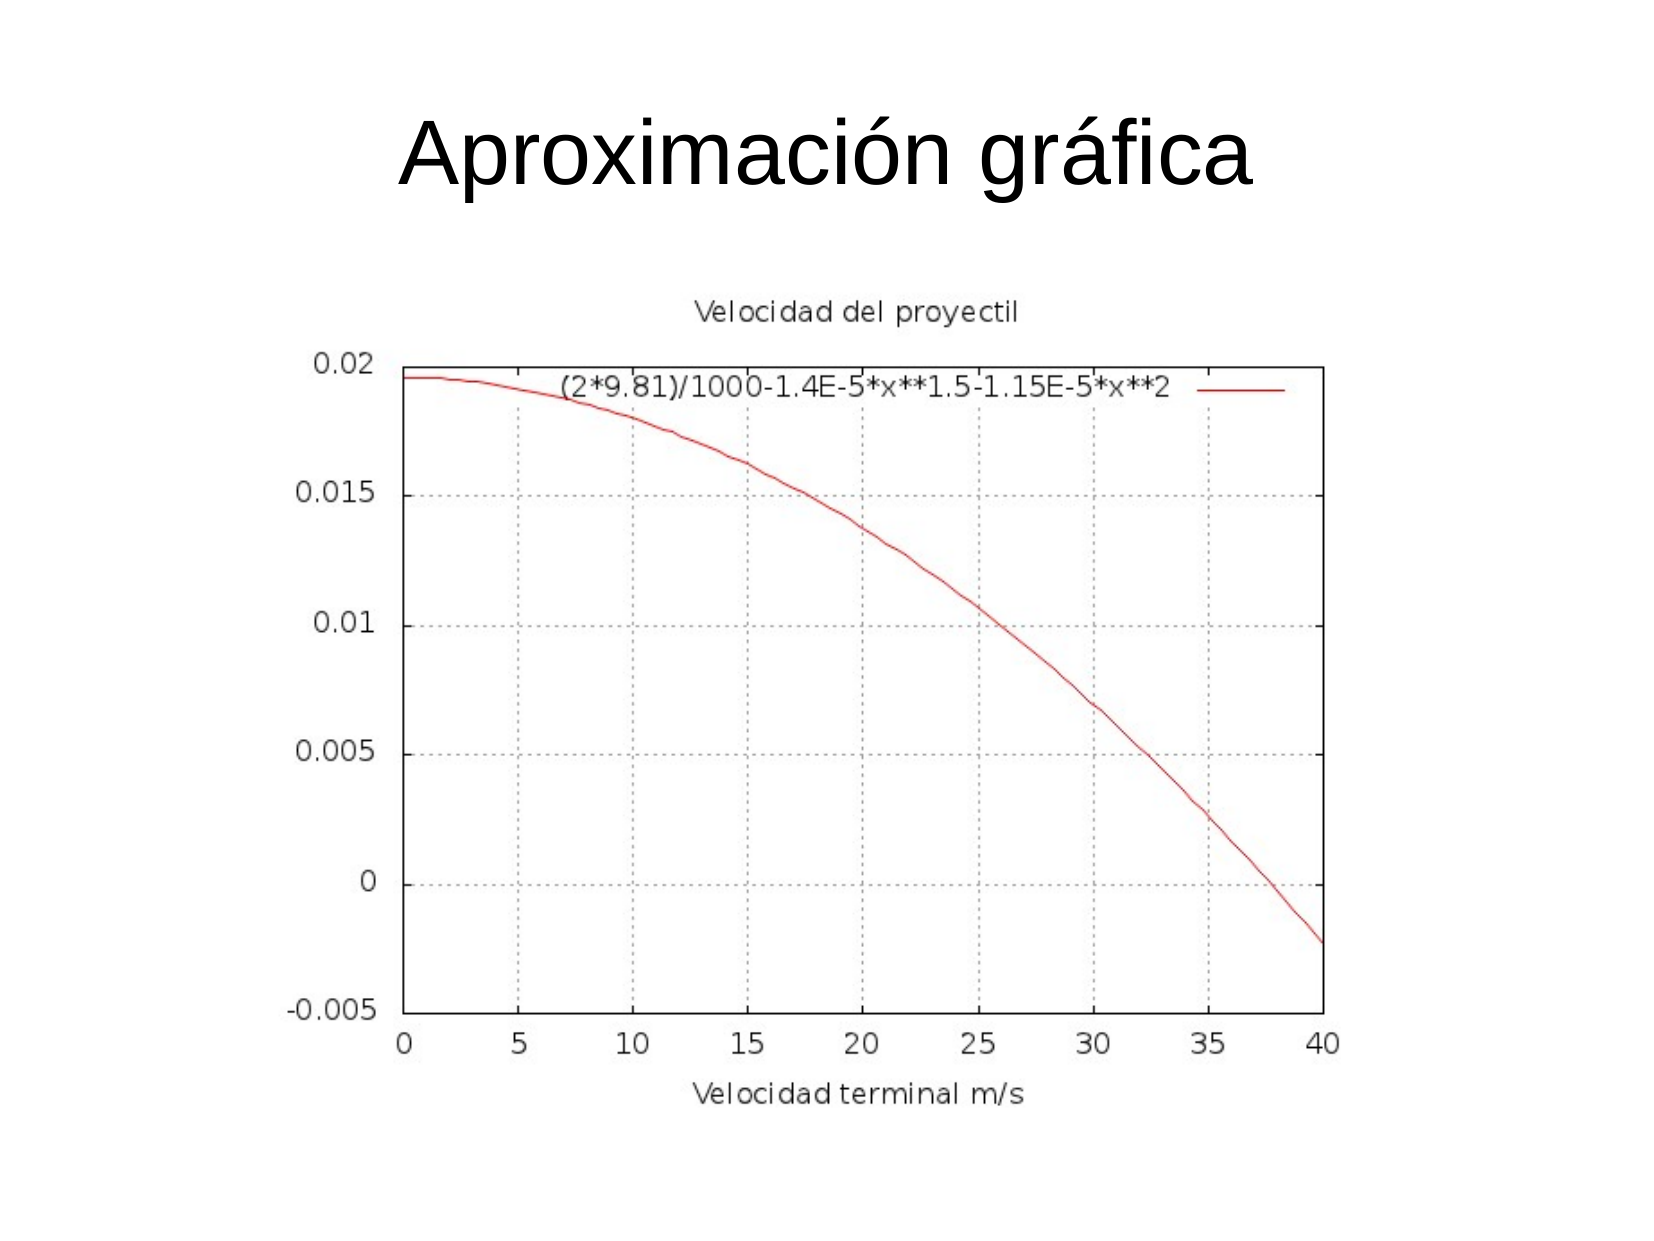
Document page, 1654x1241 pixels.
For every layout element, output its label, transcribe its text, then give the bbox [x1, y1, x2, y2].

picture [236, 265, 1384, 1123]
title Aproximación gráfica [82, 49, 1571, 257]
